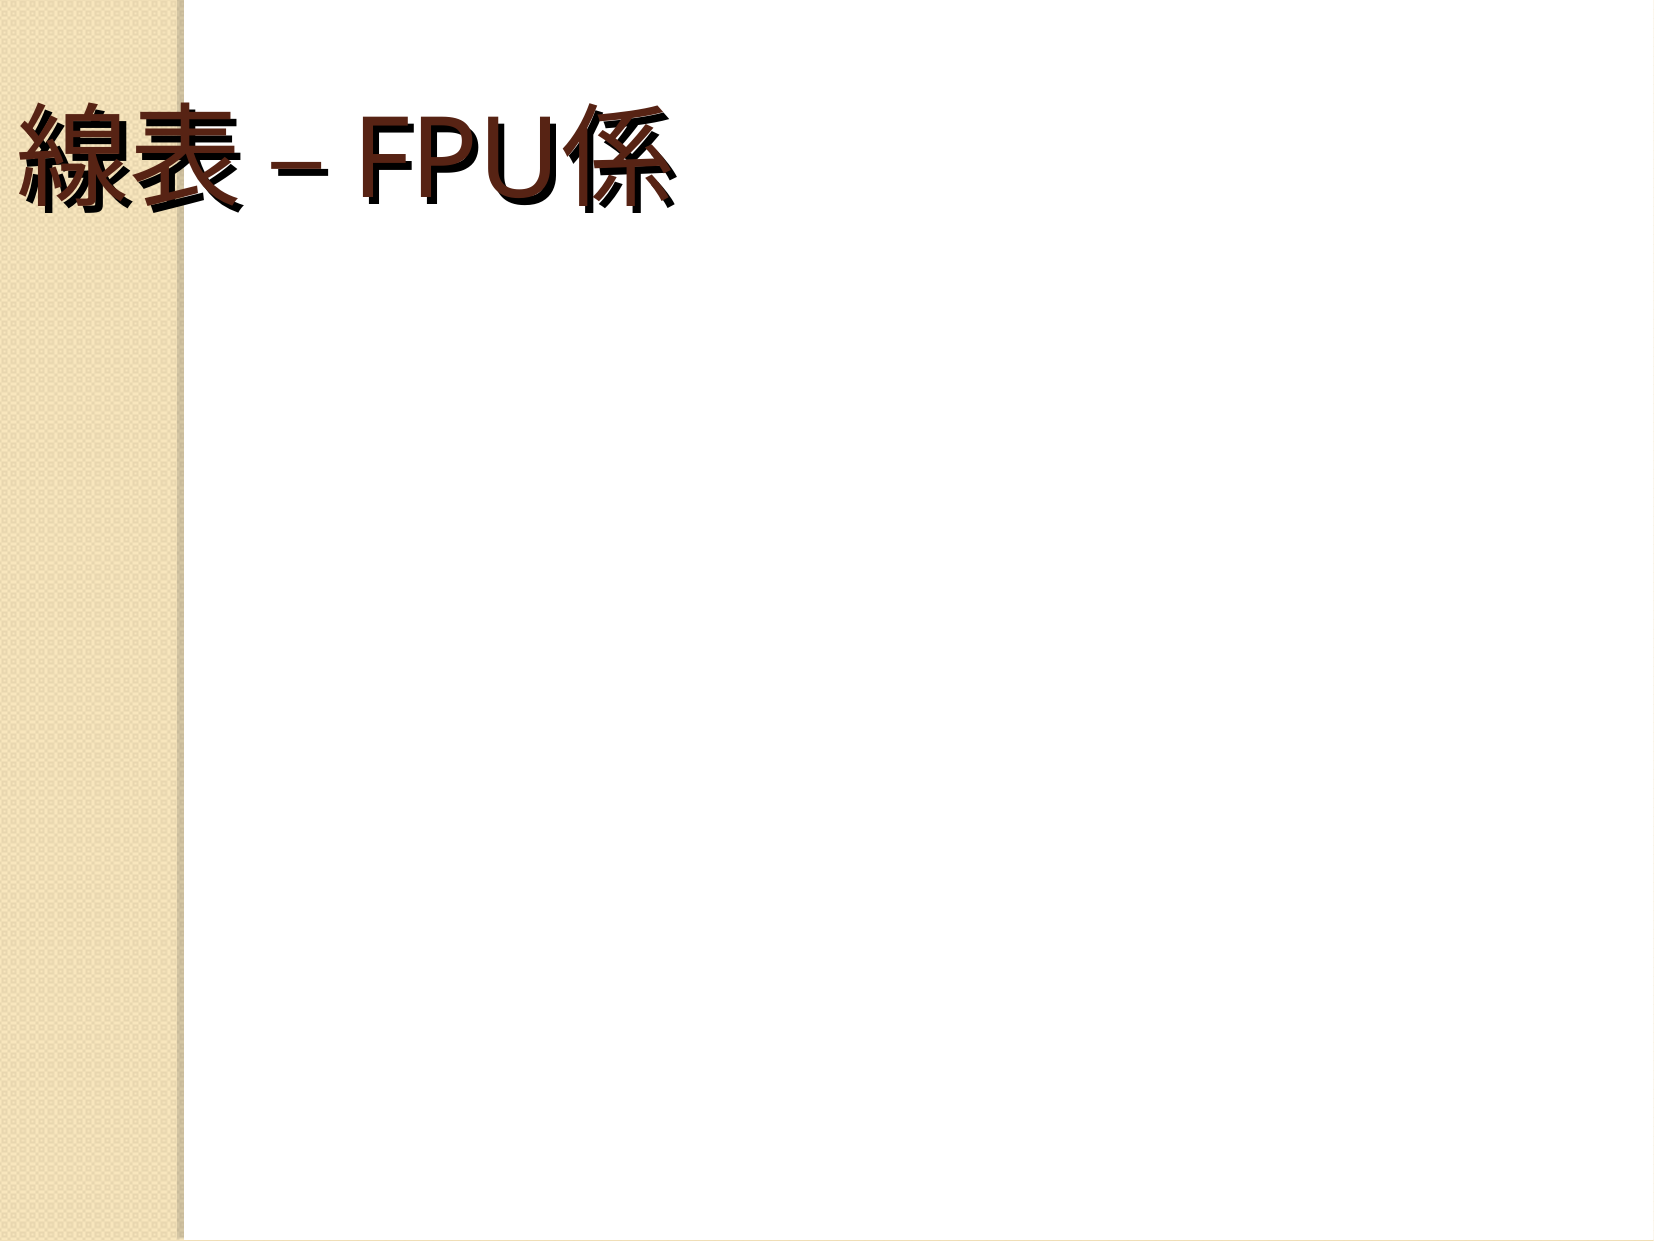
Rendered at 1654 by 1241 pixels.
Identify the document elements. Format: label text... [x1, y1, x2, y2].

picture [0, 0, 1654, 1241]
text_box 線表 – FPU係 [0, 49, 1489, 257]
